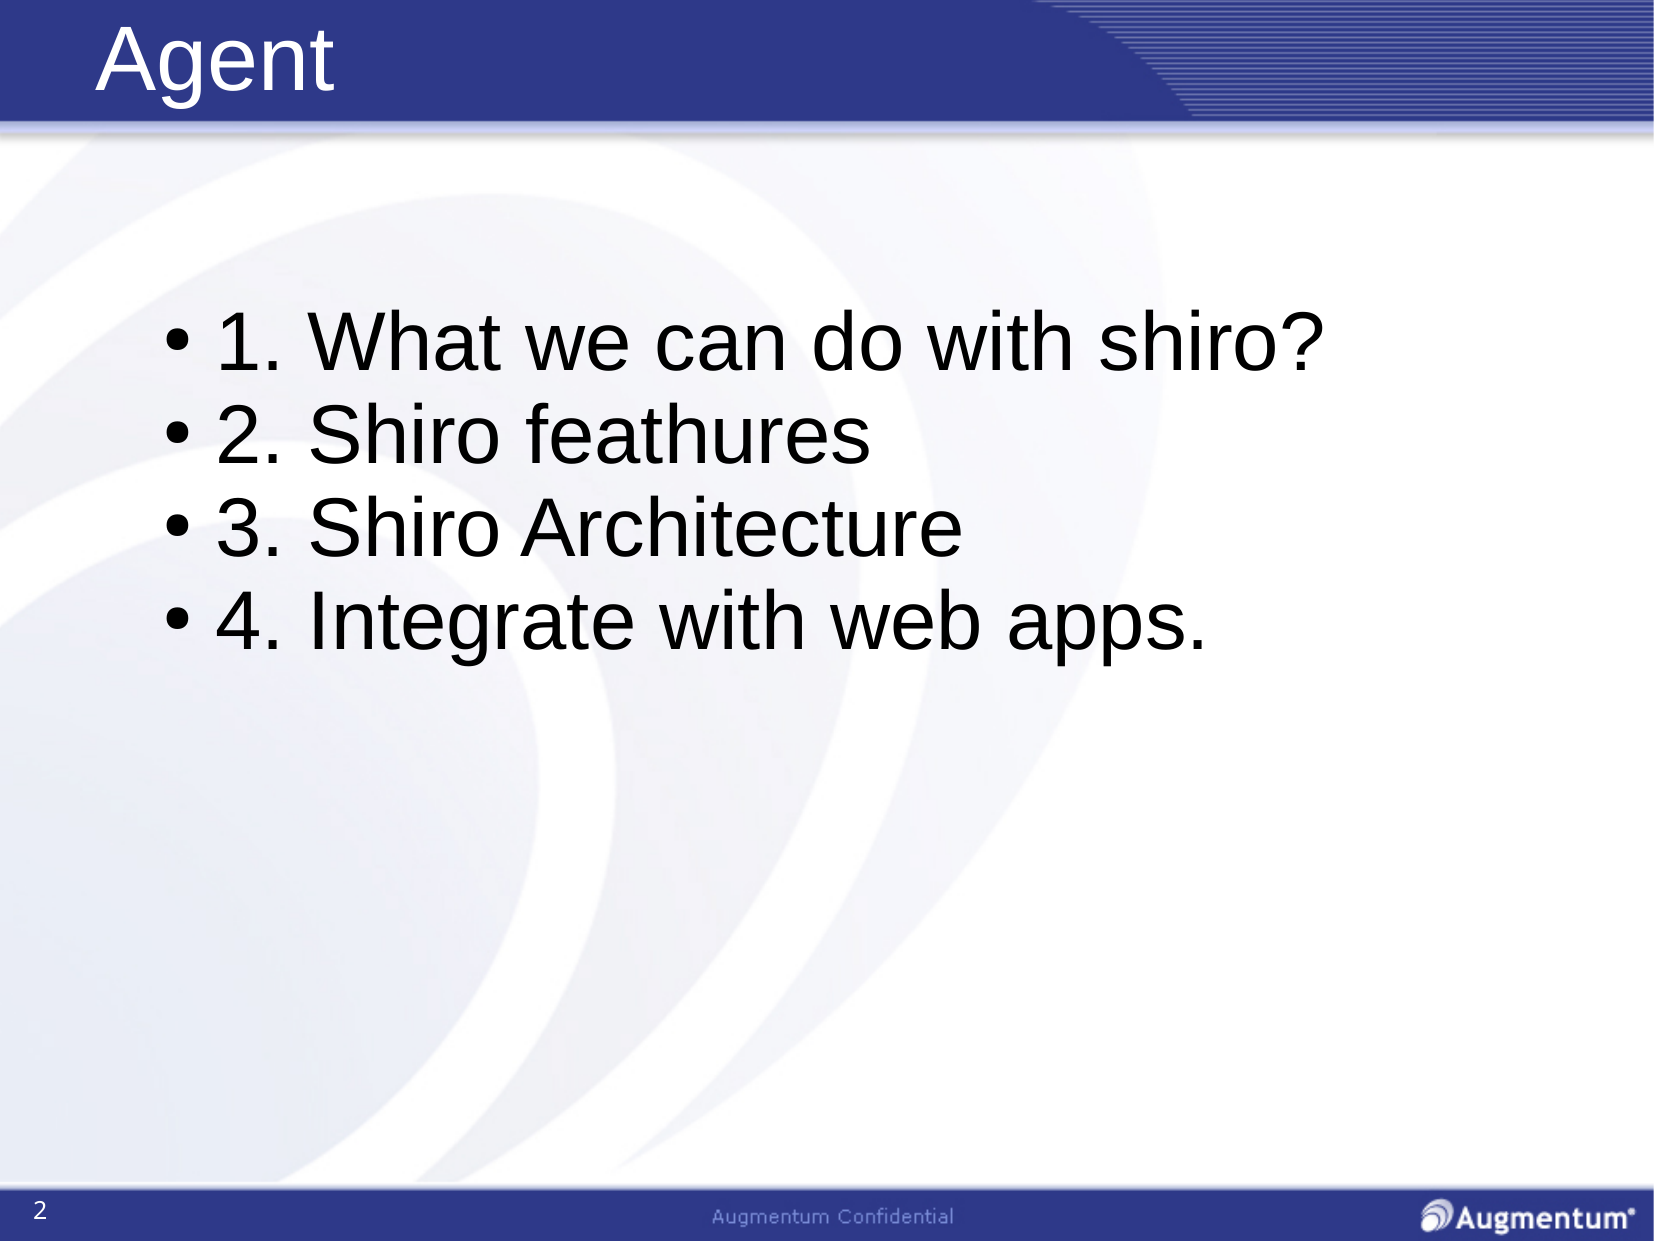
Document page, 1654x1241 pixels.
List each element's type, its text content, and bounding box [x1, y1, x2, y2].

text_box 1. What we can do with shiro? 2. Shiro feathures 3. Shiro Architecture 4. Integrate with web apps. [147, 287, 1565, 675]
picture [0, 0, 1654, 1241]
text_box Agent [29, 0, 1625, 118]
